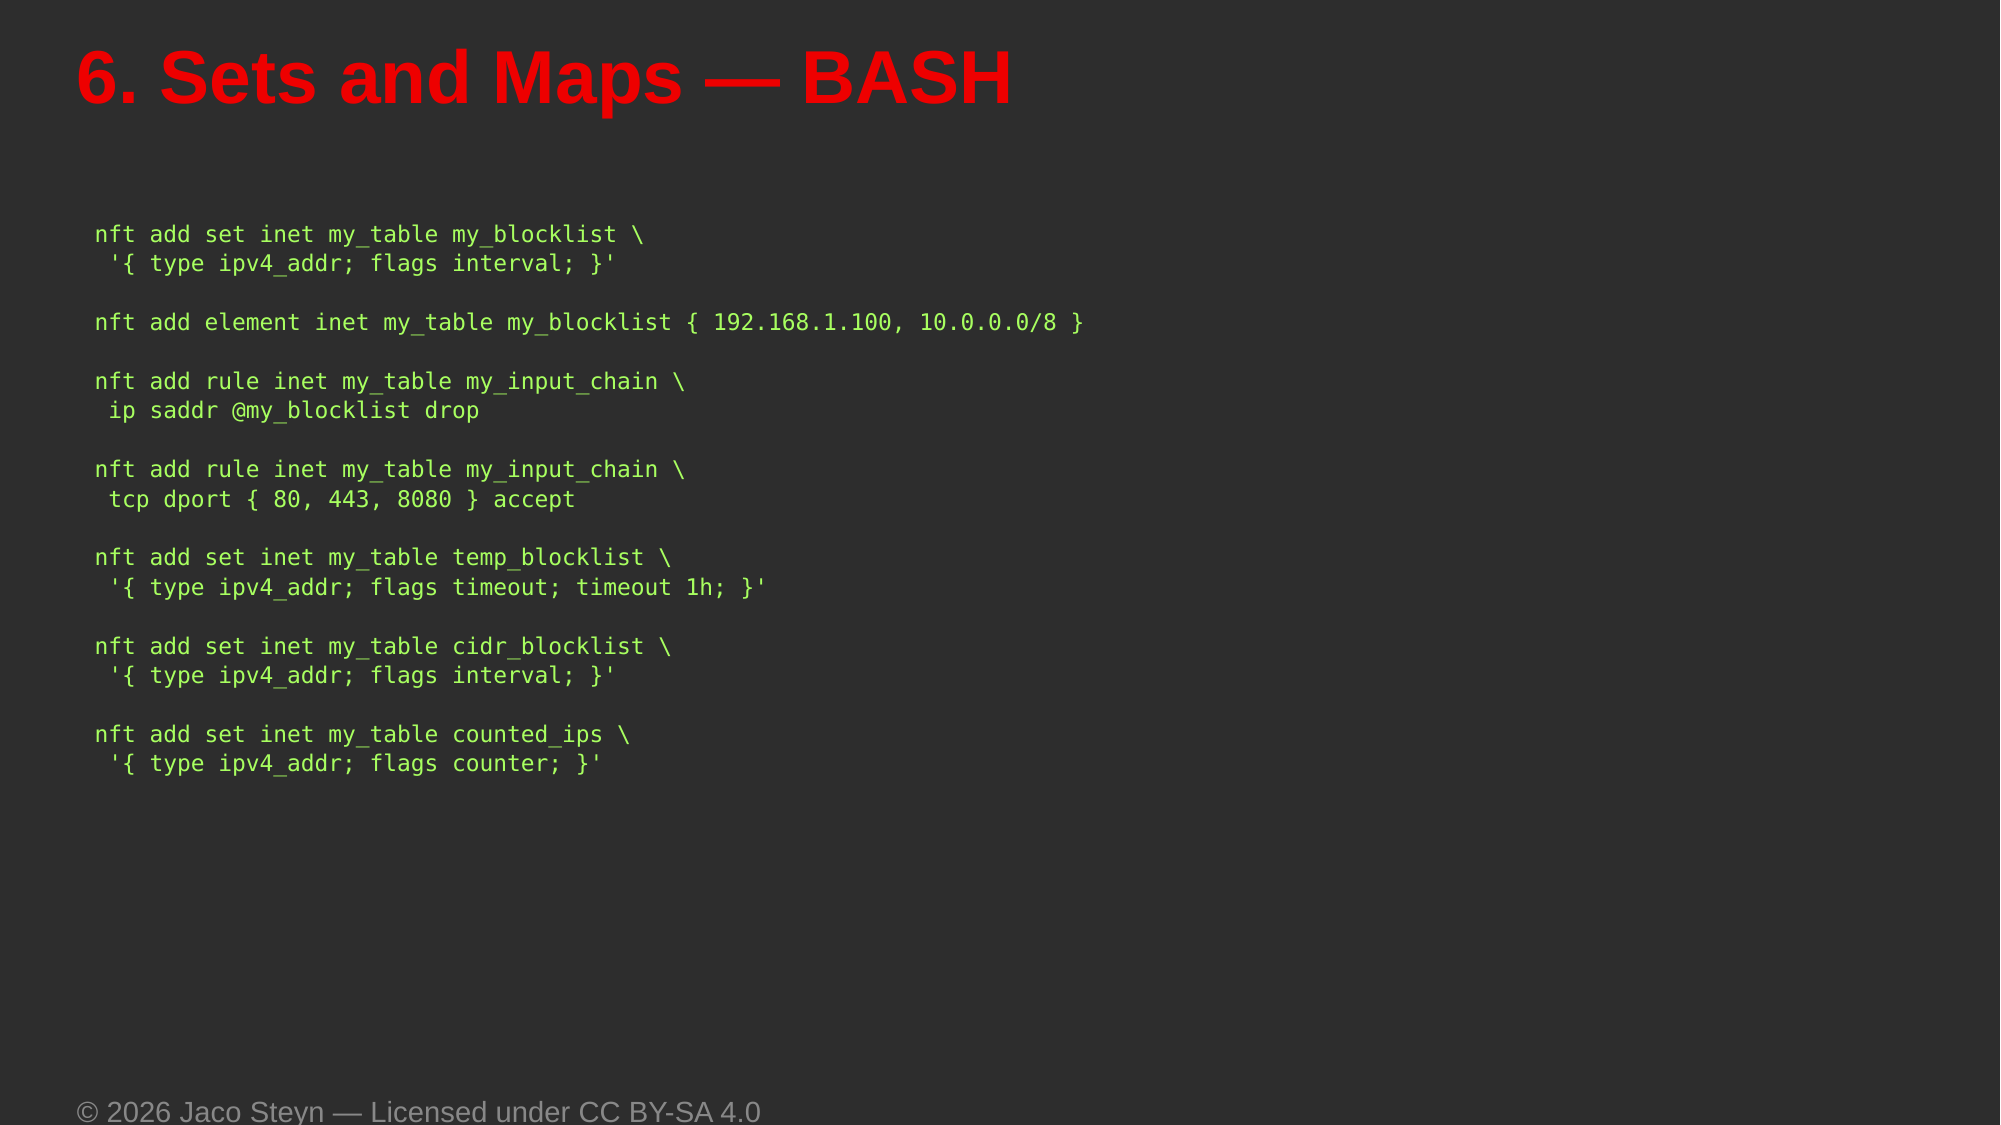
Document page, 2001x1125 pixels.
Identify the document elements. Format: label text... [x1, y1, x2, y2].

text_box nft add set inet my_table my_blocklist \ '{ type ipv4_addr; flags interval; }' nft add element inet my_table my_blocklist { 192.168.1.100, 10.0.0.0/8 } nft add rule inet my_table my_input_chain \ ip saddr @my_blocklist drop nft add rule inet my_table my_input_chain \ tcp dport { 80, 443, 8080 } accept nft add set inet my_table temp_blocklist \ '{ type ipv4_addr; flags timeout; timeout 1h; }' nft add set inet my_table cidr_blocklist \ '{ type ipv4_addr; flags interval; }' nft add set inet my_table counted_ips \ '{ type ipv4_addr; flags counter; }' [59, 194, 1942, 1052]
text_box © 2026 Jaco Steyn — Licensed under CC BY-SA 4.0 [59, 1083, 1942, 1120]
text_box 6. Sets and Maps — BASH [59, 23, 1942, 178]
